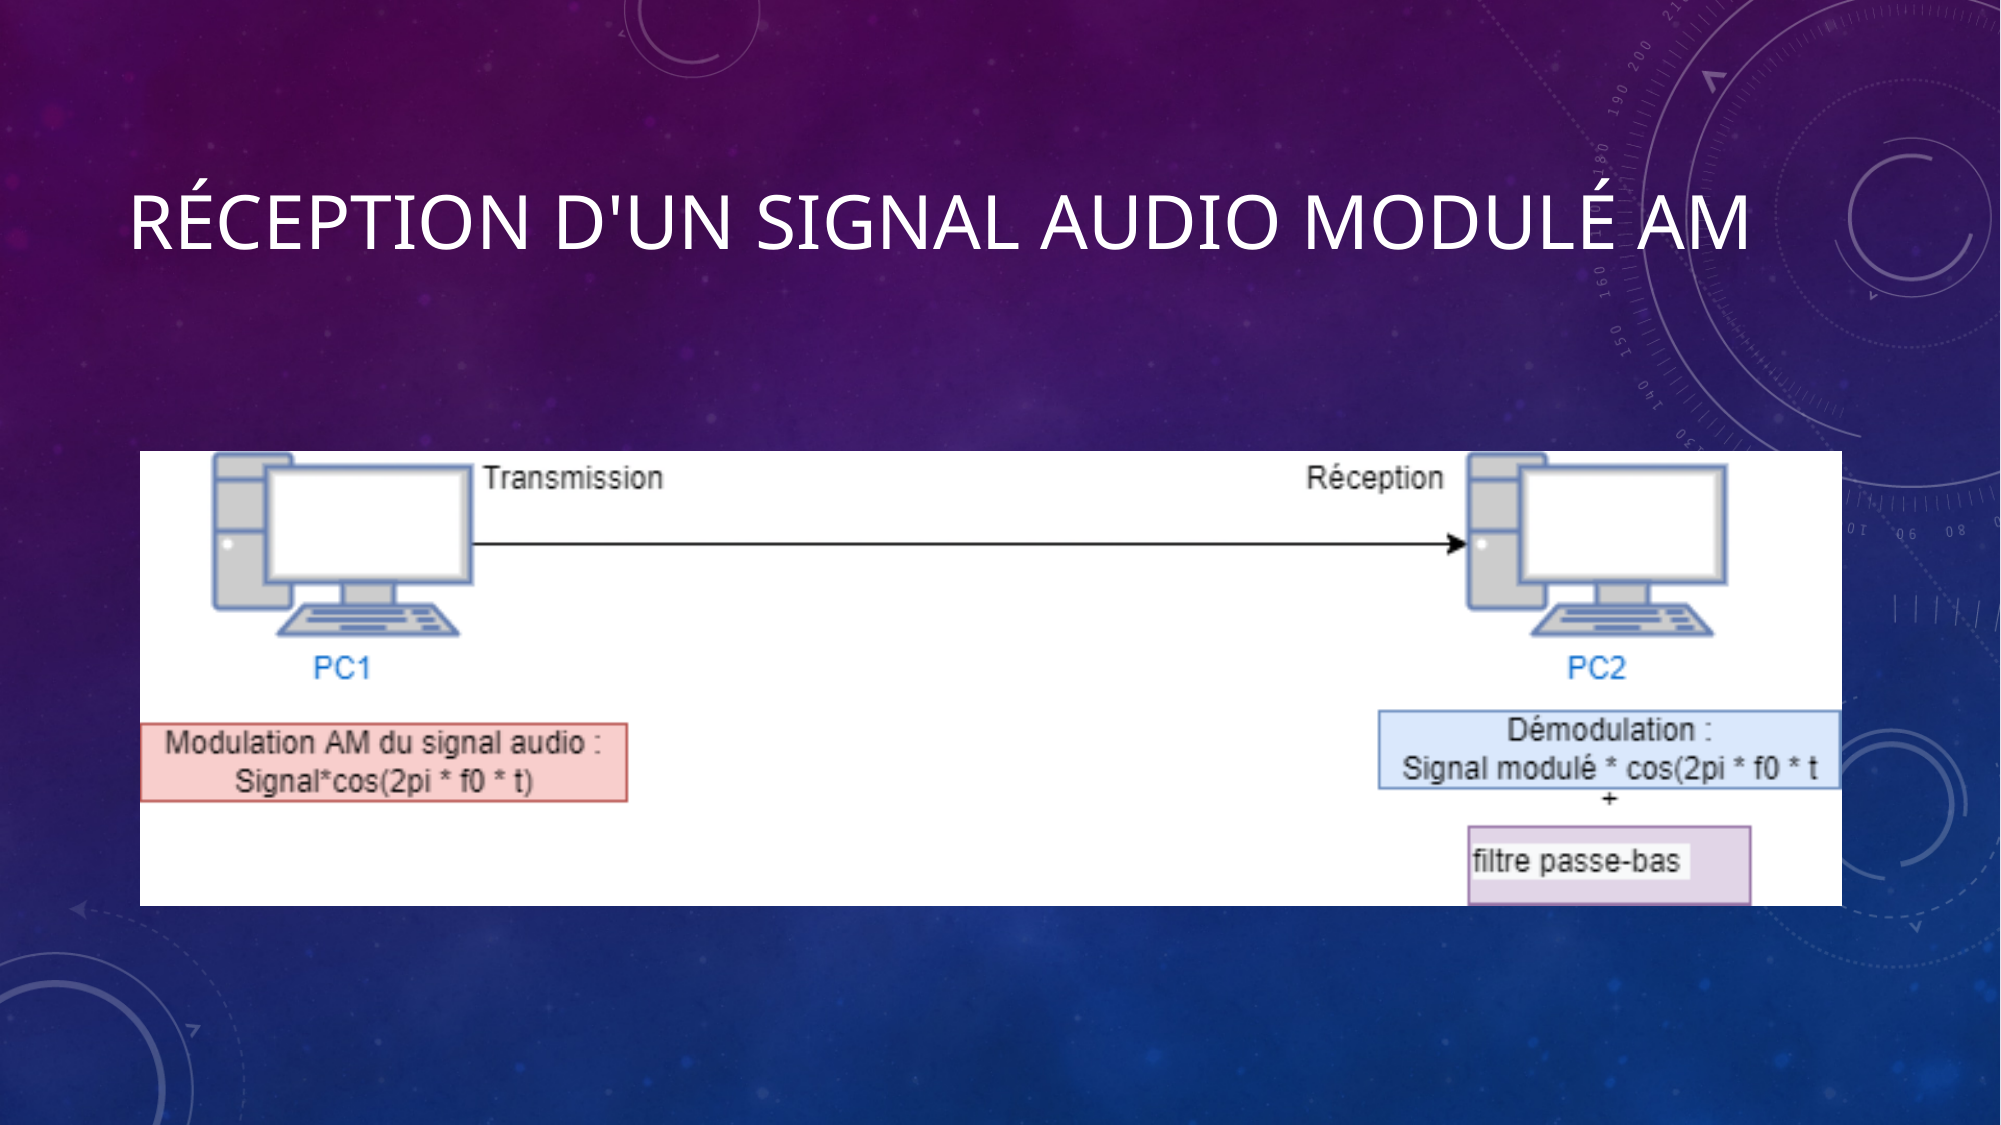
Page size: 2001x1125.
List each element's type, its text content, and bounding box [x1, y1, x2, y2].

picture [140, 451, 1842, 906]
title Réception d'un signal audio modulé am [112, 99, 1775, 339]
